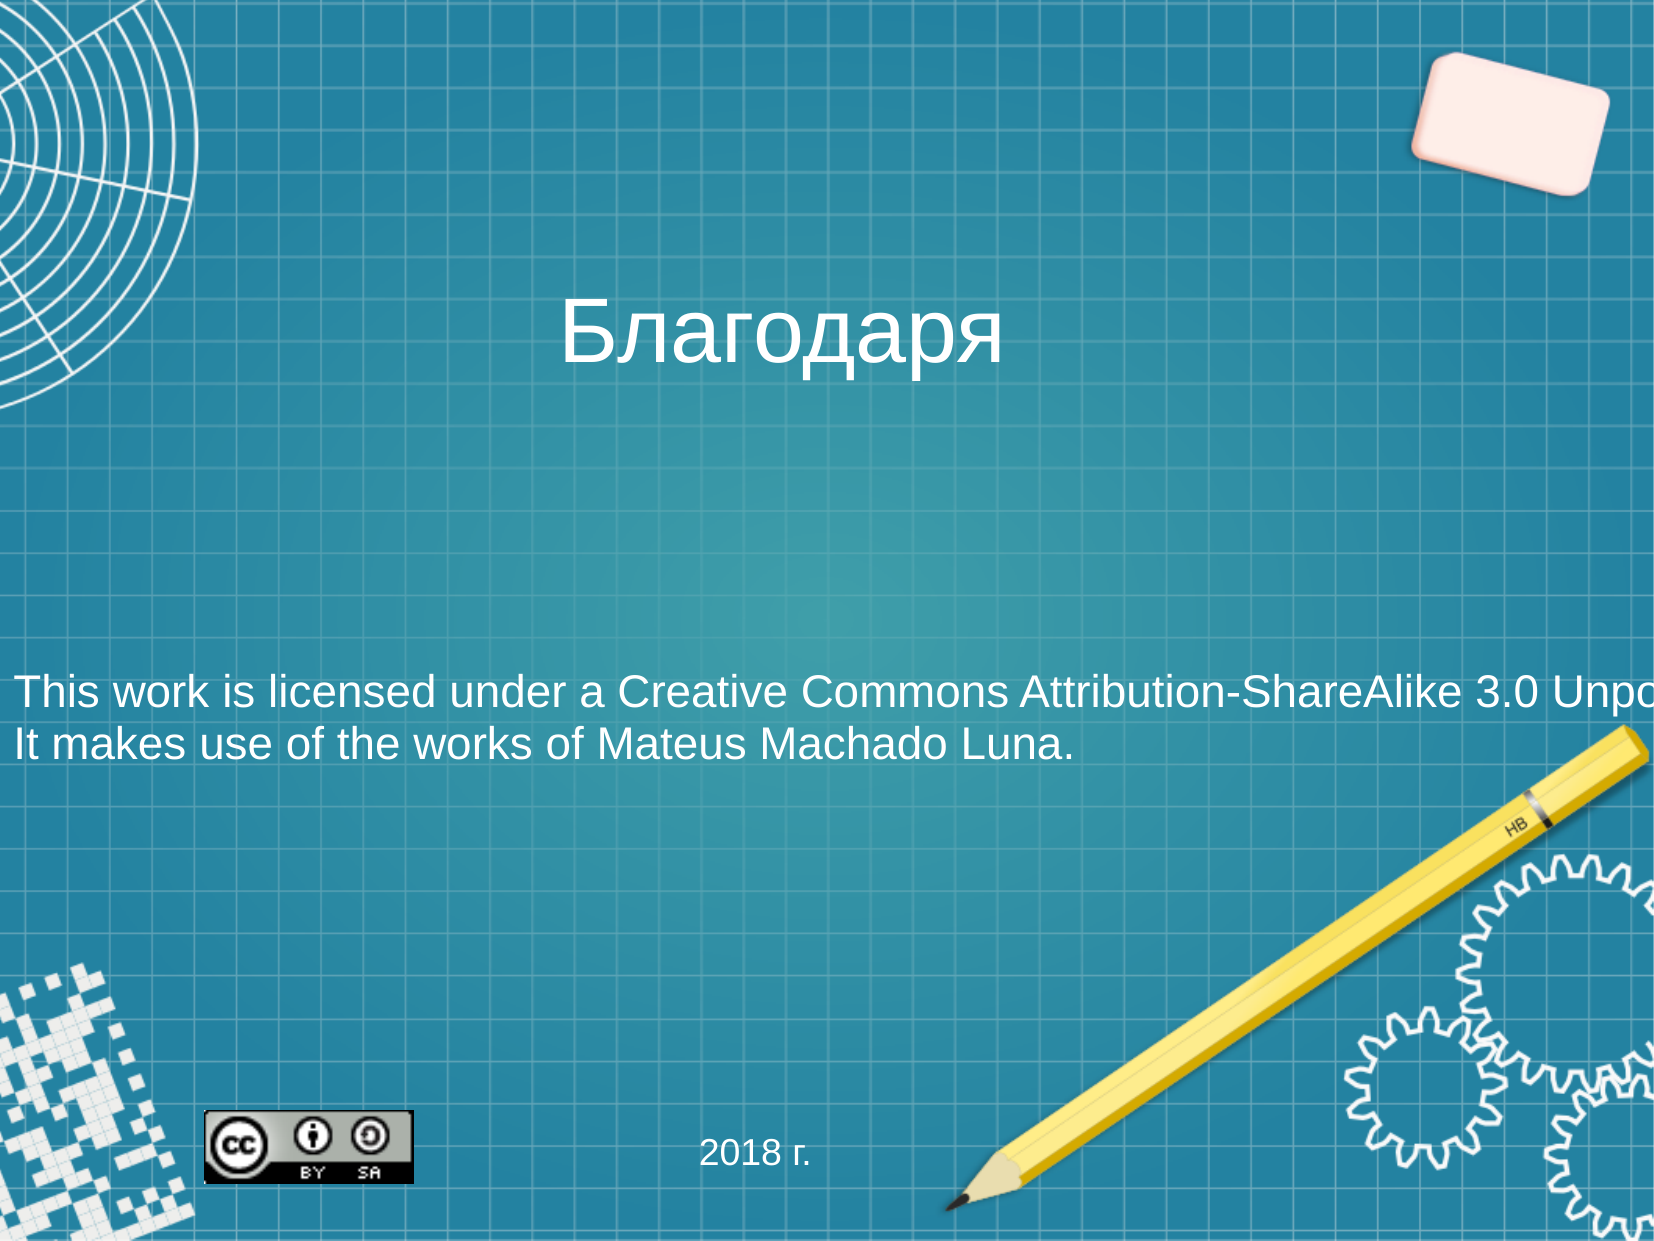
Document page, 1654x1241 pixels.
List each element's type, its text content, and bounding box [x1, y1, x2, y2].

picture [0, 0, 1654, 1241]
text_box 2018 г. [684, 1124, 827, 1182]
title This work is licensed under a Creative Commons Attribution-ShareAlike 3.0 Unported License. It makes use of the works of Mateus Machado Luna. [13, 614, 1654, 822]
text_box Благодаря [543, 272, 1047, 390]
